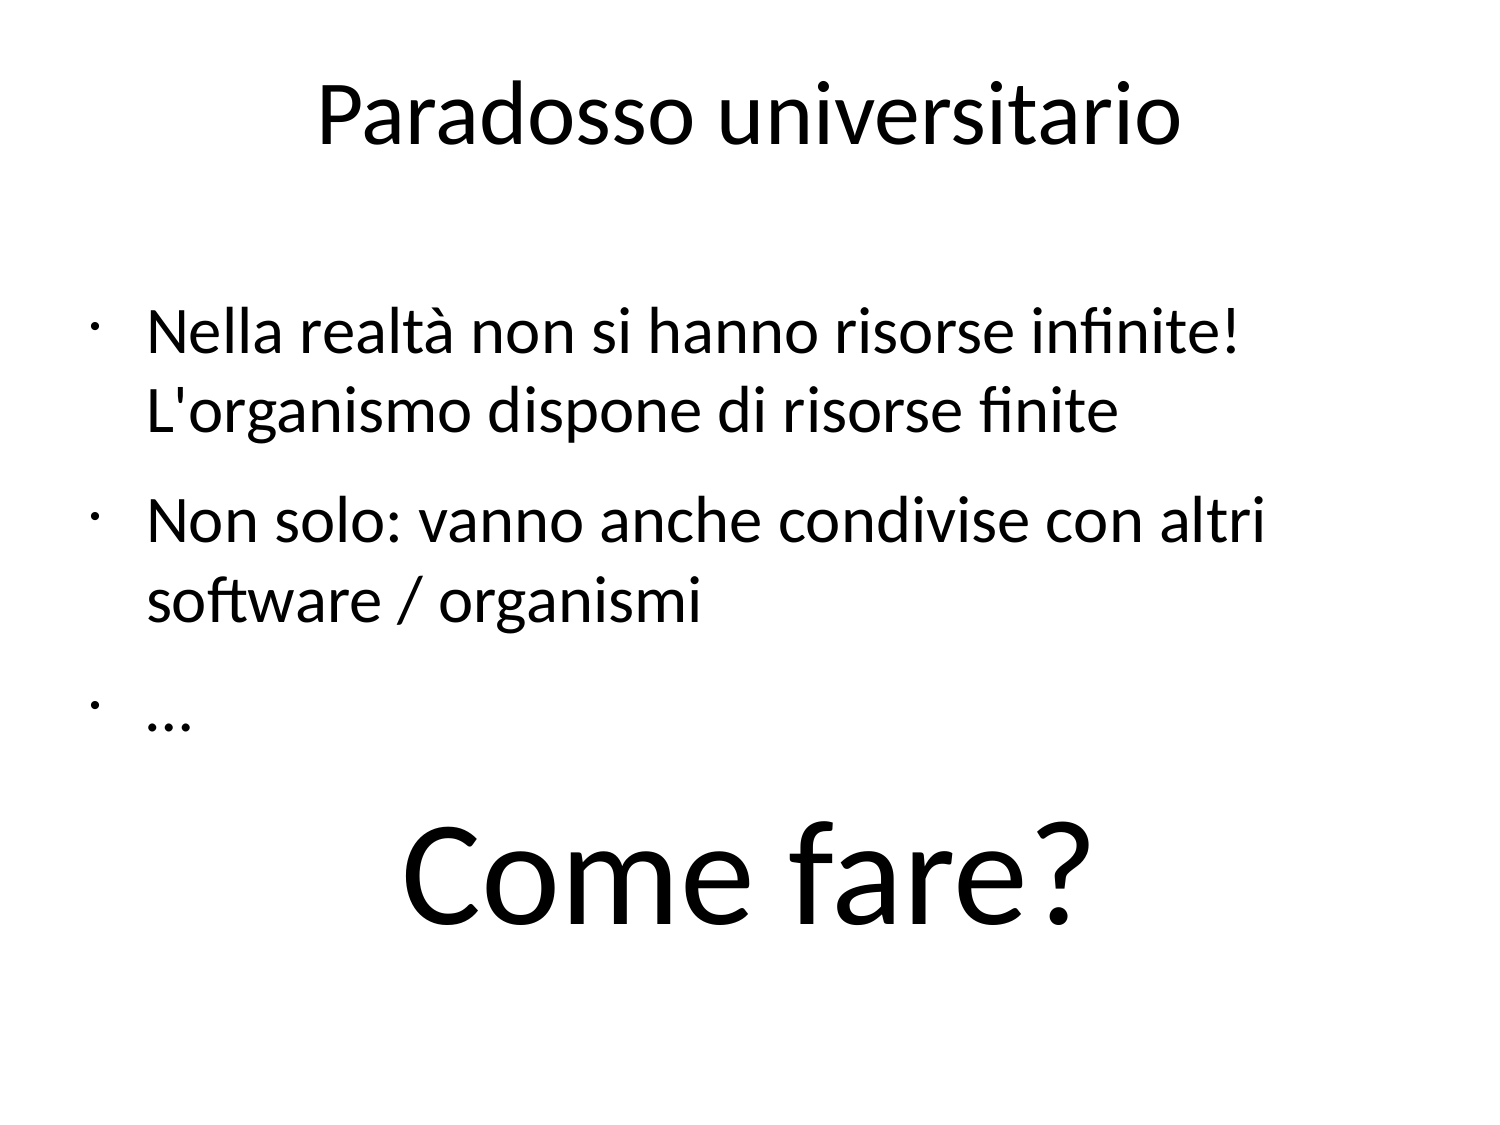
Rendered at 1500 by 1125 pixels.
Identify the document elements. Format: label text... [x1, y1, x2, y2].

title Paradosso universitario [75, 45, 1425, 233]
list Nella realtà non si hanno risorse infinite! L'organismo dispone di risorse finite Non solo: vanno anche condivise con altri software / organismi … Come fare? [75, 278, 1425, 1012]
